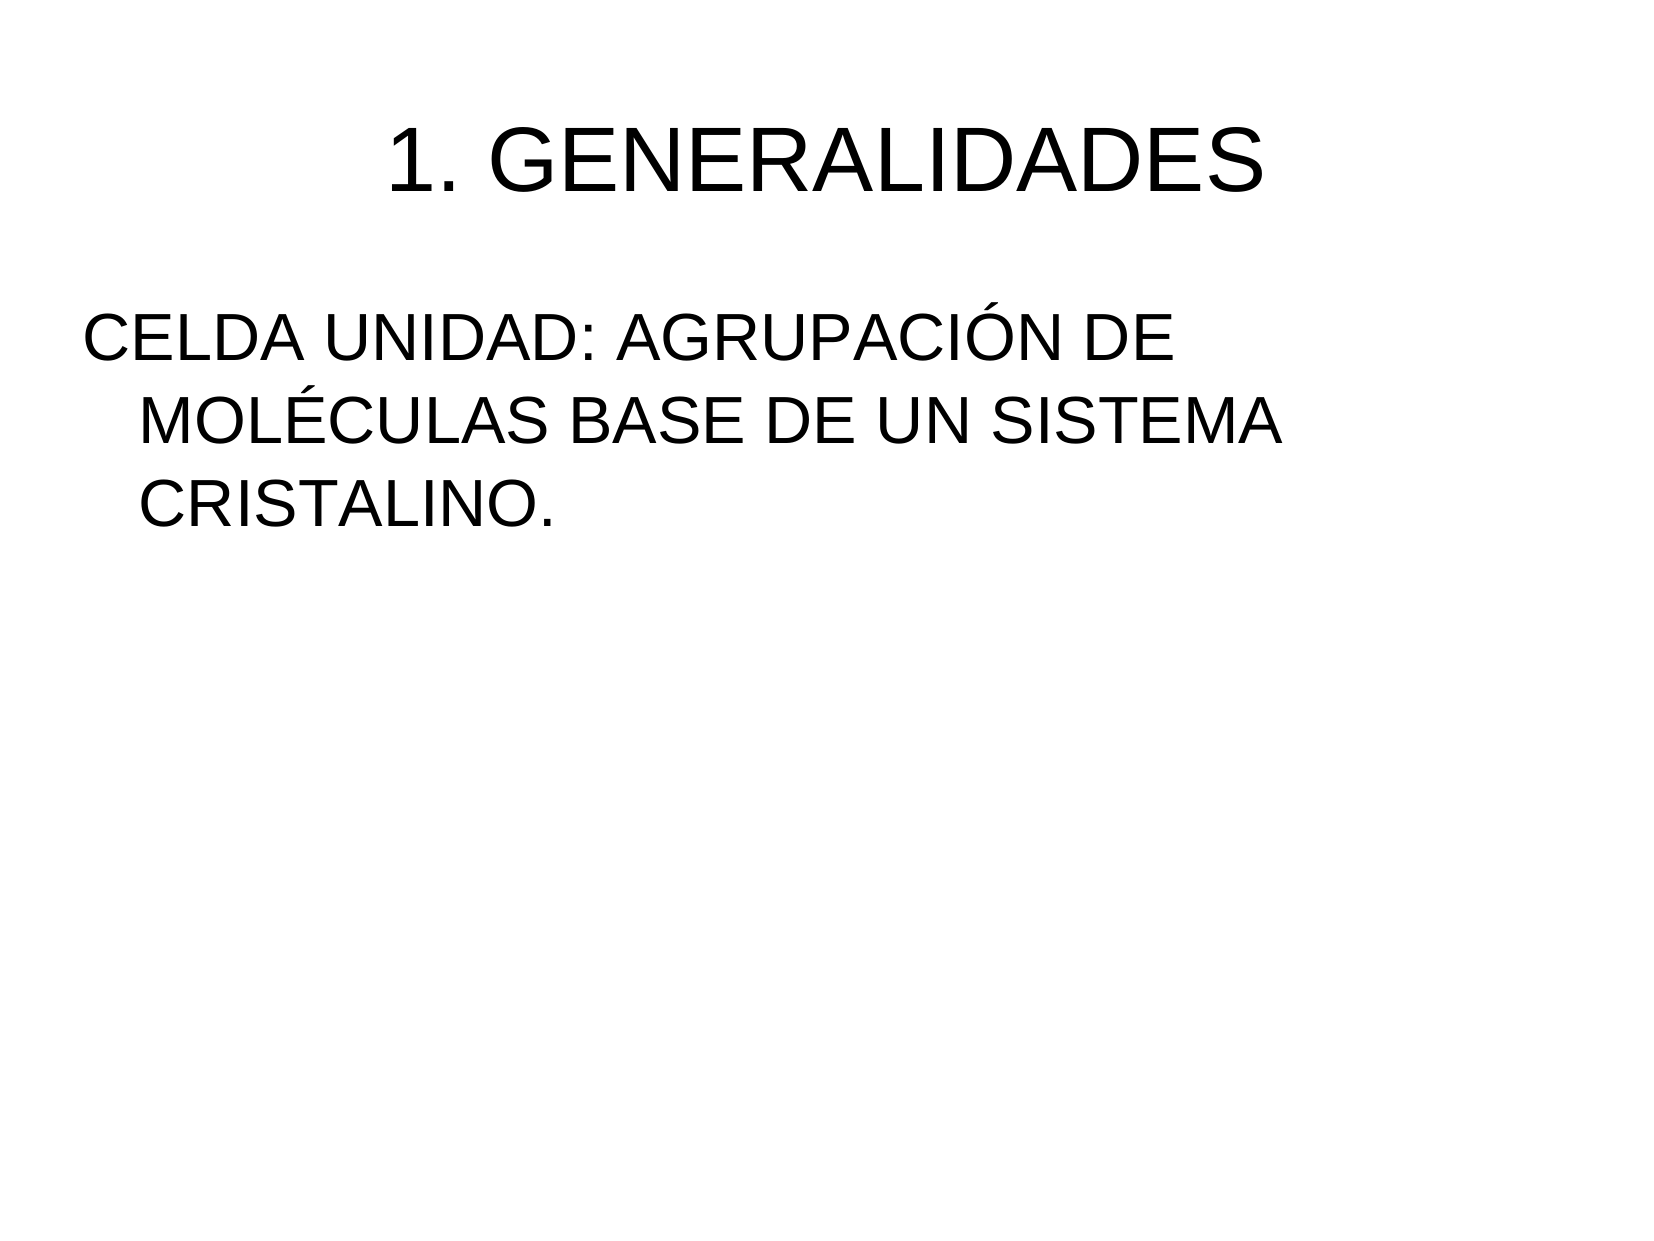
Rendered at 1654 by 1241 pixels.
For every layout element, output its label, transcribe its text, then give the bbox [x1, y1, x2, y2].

title 1. GENERALIDADES [82, 56, 1571, 249]
list CELDA UNIDAD: AGRUPACIÓN DE MOLÉCULAS BASE DE UN SISTEMA CRISTALINO. [82, 290, 1571, 1109]
